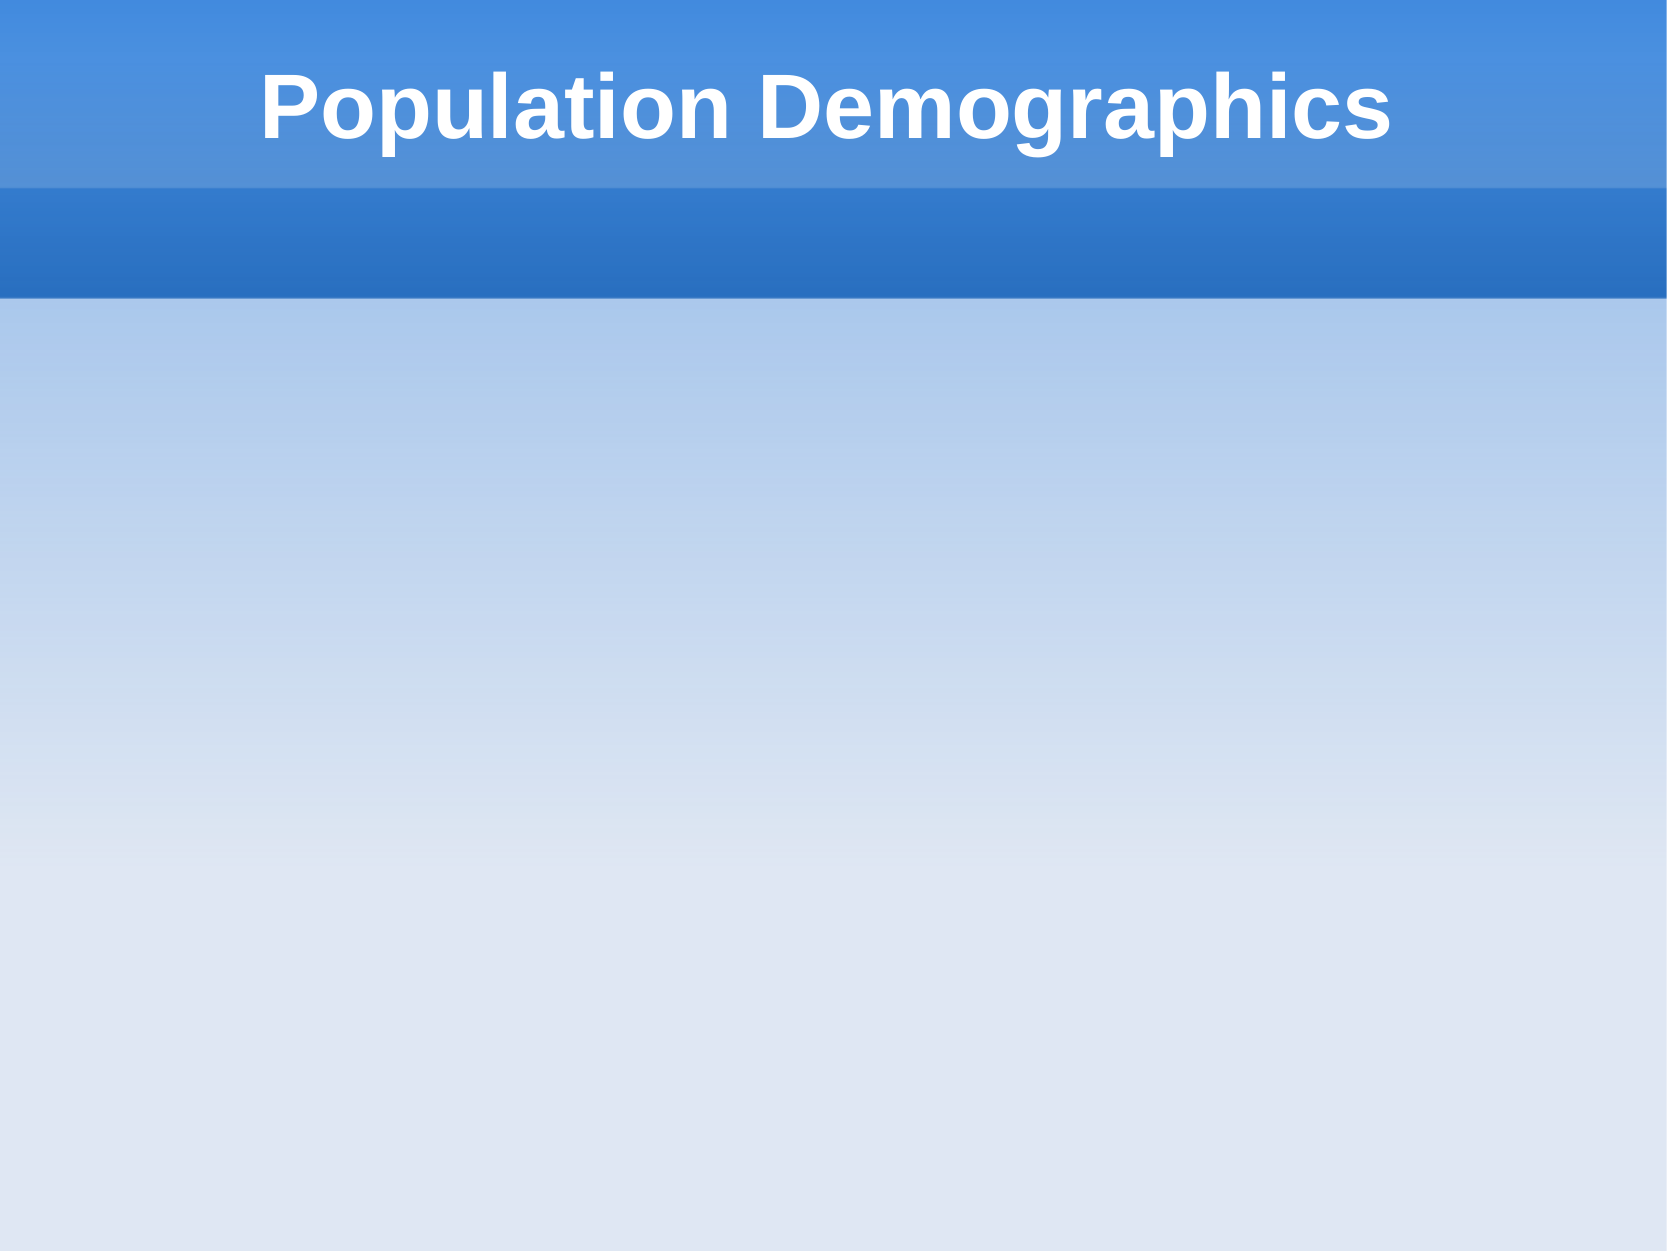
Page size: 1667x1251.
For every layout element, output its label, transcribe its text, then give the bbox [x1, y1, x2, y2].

picture [0, 0, 1667, 1251]
title Population Demographics [67, 6, 1587, 209]
